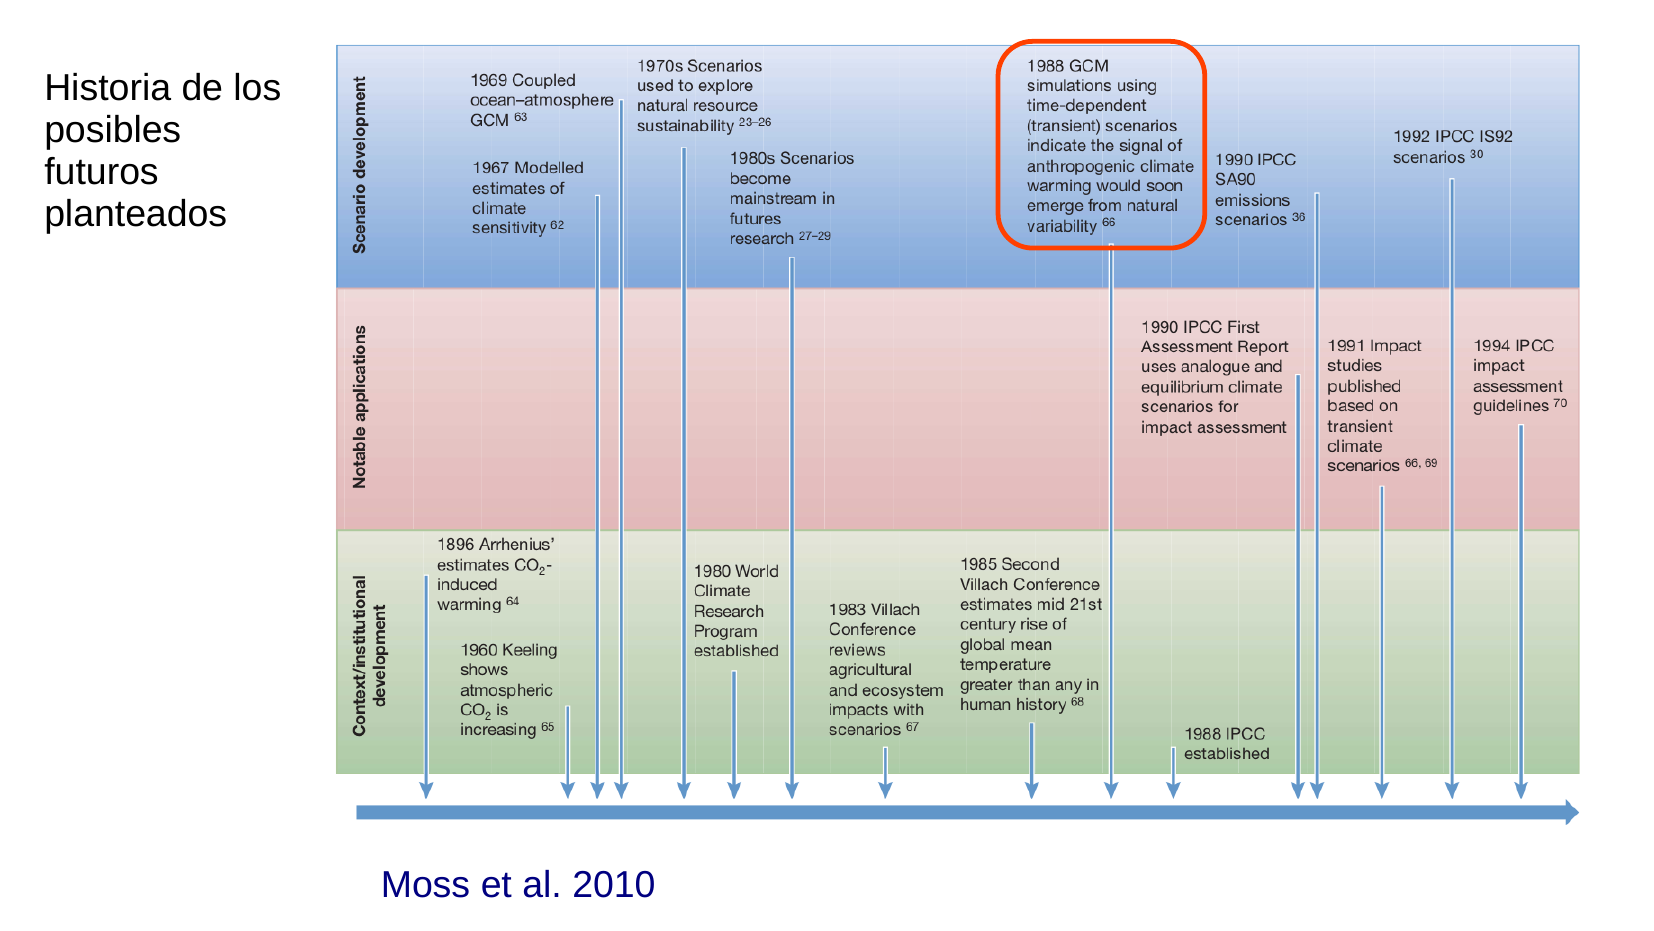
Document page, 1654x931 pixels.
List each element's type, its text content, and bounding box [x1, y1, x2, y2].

text_box Moss et al. 2010 [366, 856, 721, 914]
text_box Historia de los posibles futuros planteados [29, 59, 308, 242]
picture [307, 29, 1607, 827]
